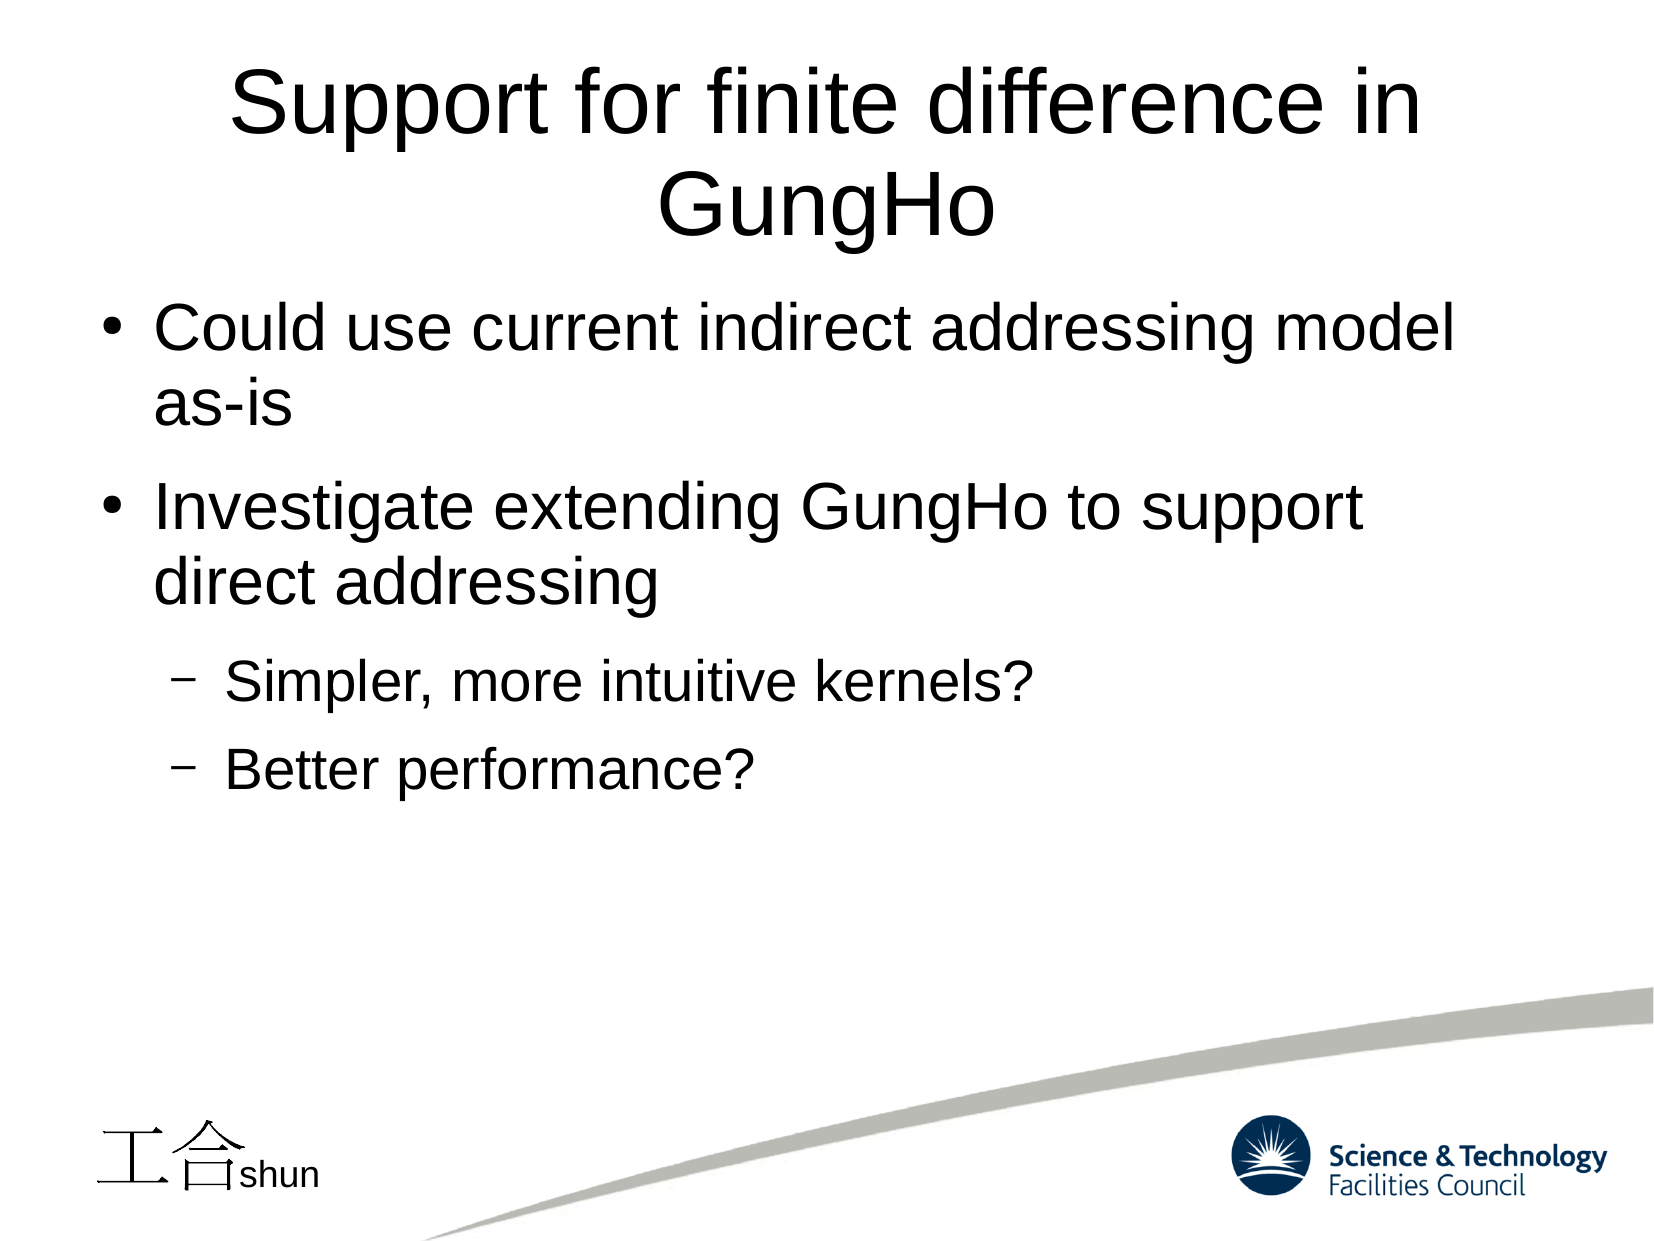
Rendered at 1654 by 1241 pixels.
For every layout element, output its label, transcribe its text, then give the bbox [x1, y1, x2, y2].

list Could use current indirect addressing model as-is Investigate extending GungHo to support direct addressing Simpler, more intuitive kernels? Better performance? [82, 290, 1538, 1010]
picture [410, 986, 1654, 1241]
title Support for finite difference in GungHo [82, 49, 1571, 257]
picture [80, 1110, 278, 1211]
